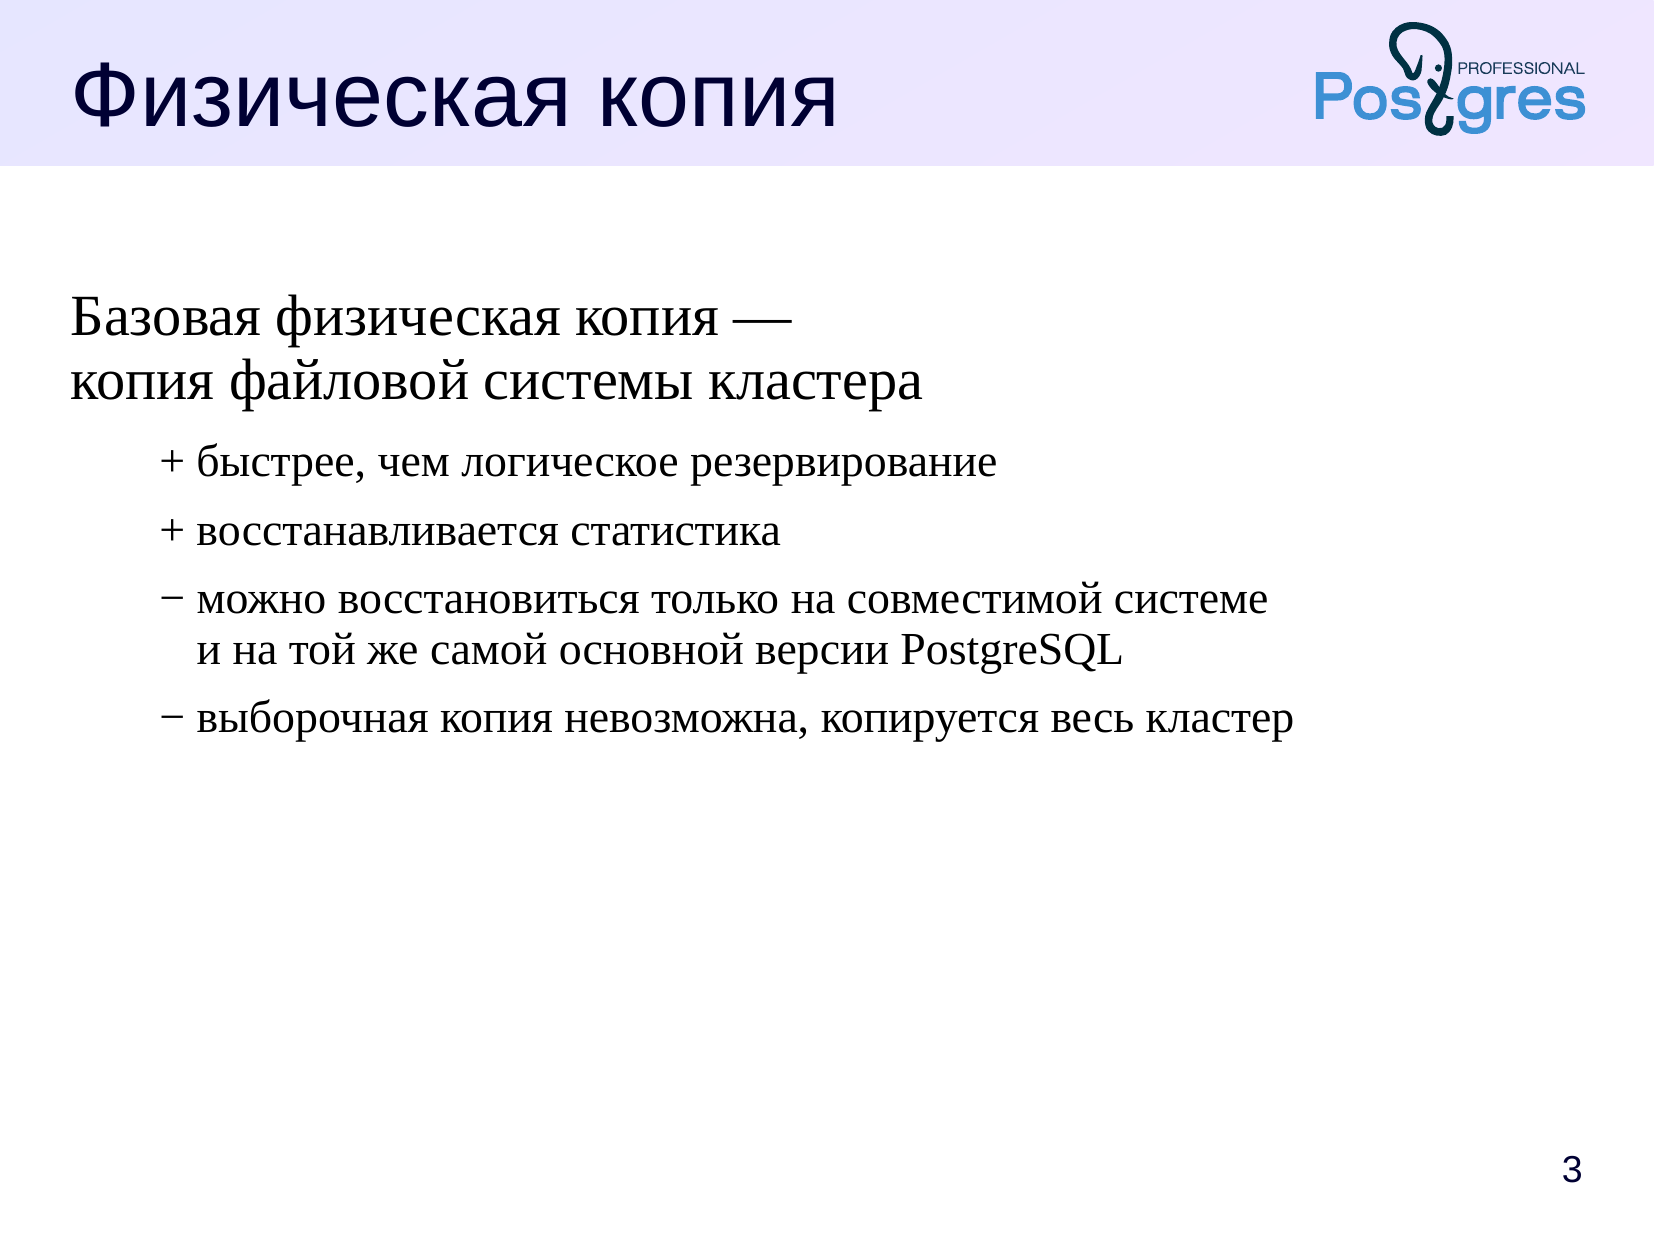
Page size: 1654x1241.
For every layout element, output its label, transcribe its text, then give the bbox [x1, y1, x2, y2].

title Физическая копия [70, 43, 1241, 147]
list Базовая физическая копия — копия файловой системы кластера + быстрее, чем логическое резервирование + восстанавливается статистика − можно восстановиться только на совместимой системе − и на той же самой основной версии PostgreSQL − выборочная копия невозможна, копируется весь кластер [70, 283, 1583, 1141]
